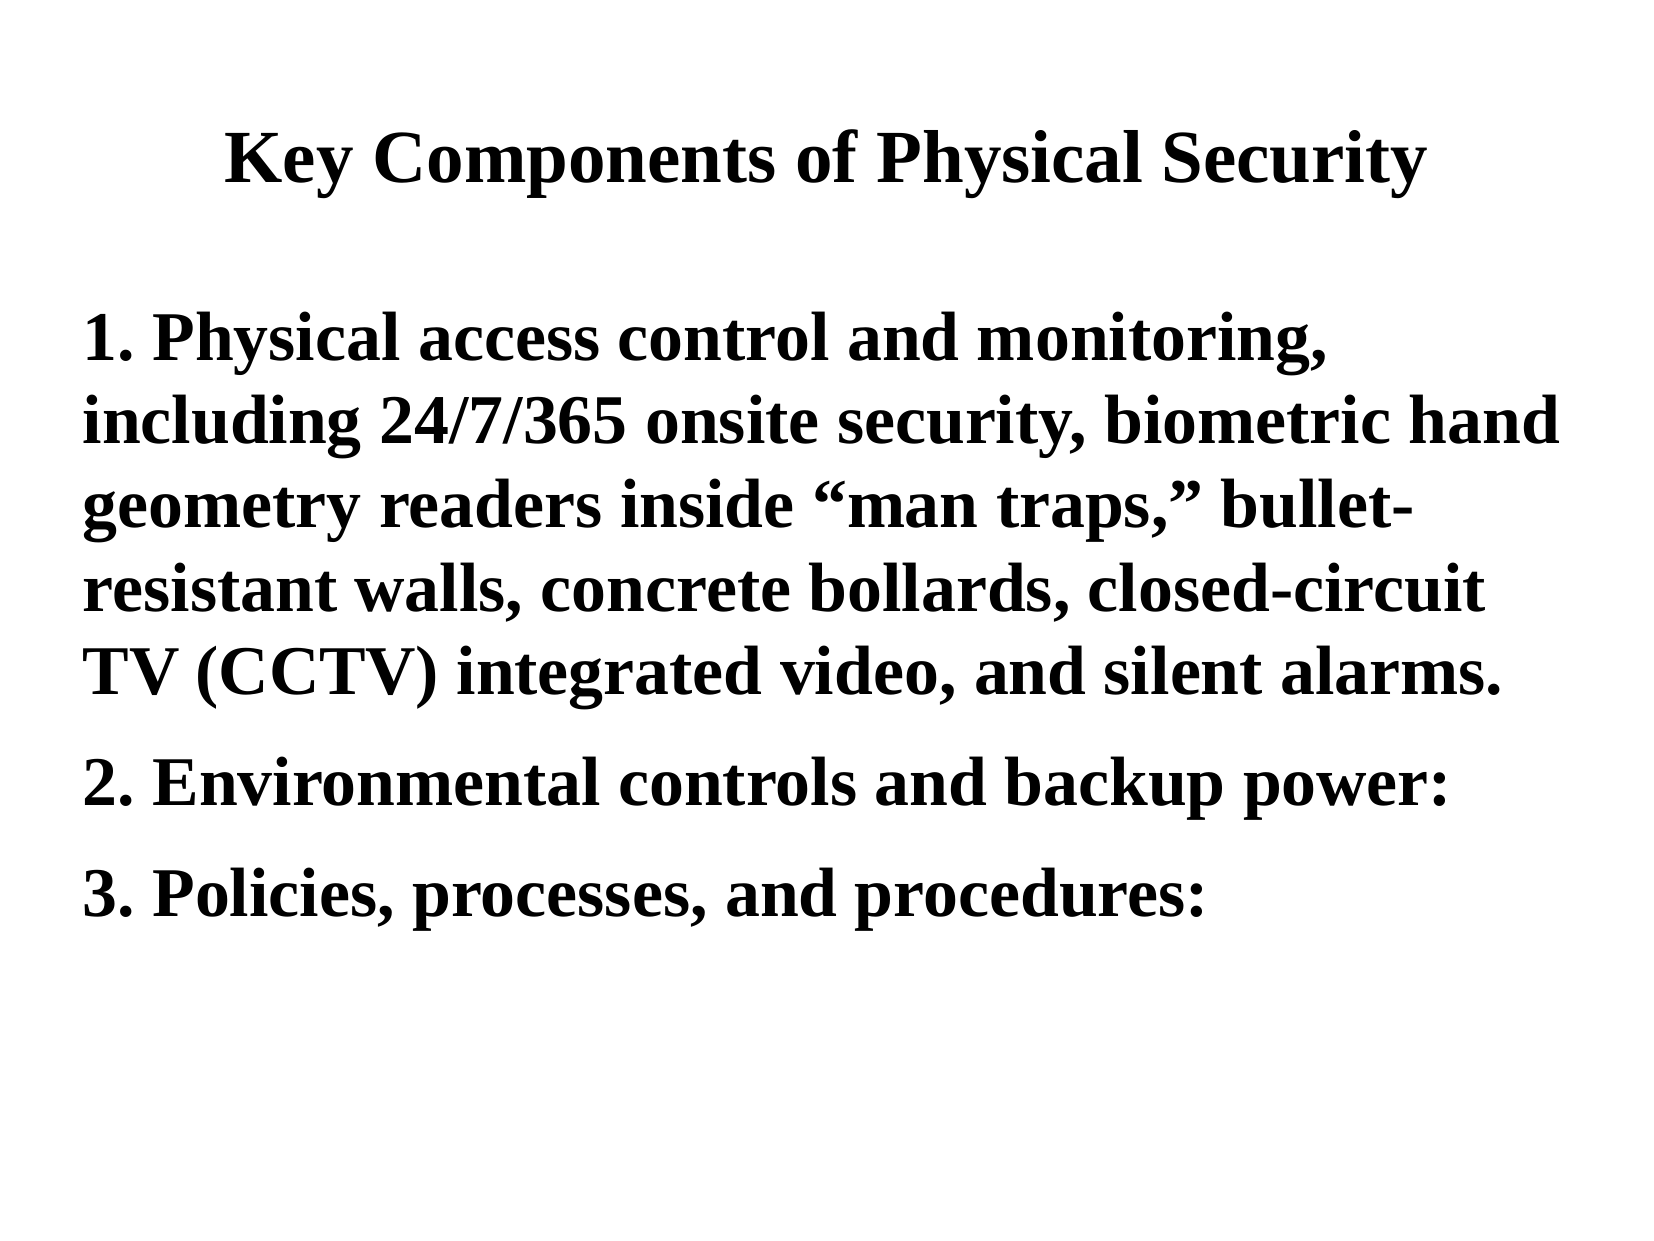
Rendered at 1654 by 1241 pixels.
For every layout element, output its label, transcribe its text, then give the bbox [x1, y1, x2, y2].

title Key Components of Physical Security [82, 49, 1571, 257]
list 1. Physical access control and monitoring, including 24/7/365 onsite security, biometric hand geometry readers inside “man traps,” bullet-resistant walls, concrete bollards, closed-circuit TV (CCTV) integrated video, and silent alarms. 2. Environmental controls and backup power: 3. Policies, processes, and procedures: [82, 290, 1571, 1010]
